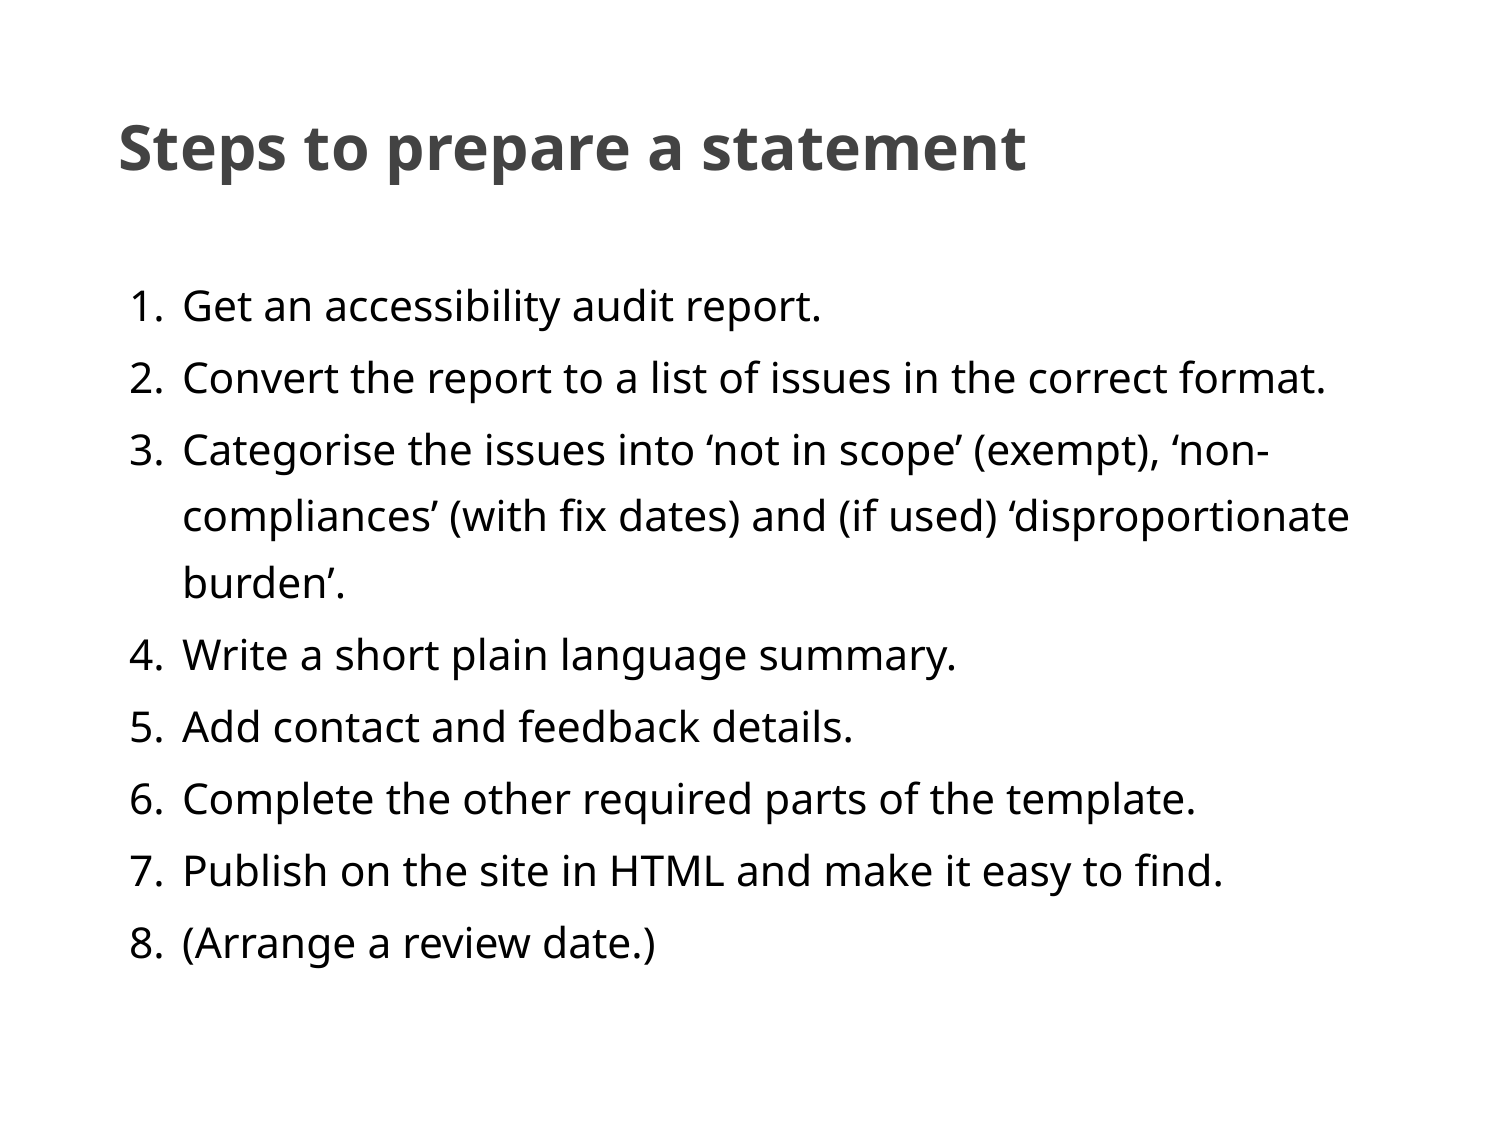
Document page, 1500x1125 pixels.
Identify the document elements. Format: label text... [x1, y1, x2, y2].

list Get an accessibility audit report. Convert the report to a list of issues in the correct format. Categorise the issues into ‘not in scope’ (exempt), ‘non-compliances’ (with fix dates) and (if used) ‘disproportionate burden’. Write a short plain language summary. Add contact and feedback details. Complete the other required parts of the template. Publish on the site in HTML and make it easy to find. (Arrange a review date.) [103, 252, 1397, 1000]
title Steps to prepare a statement [103, 89, 1397, 215]
